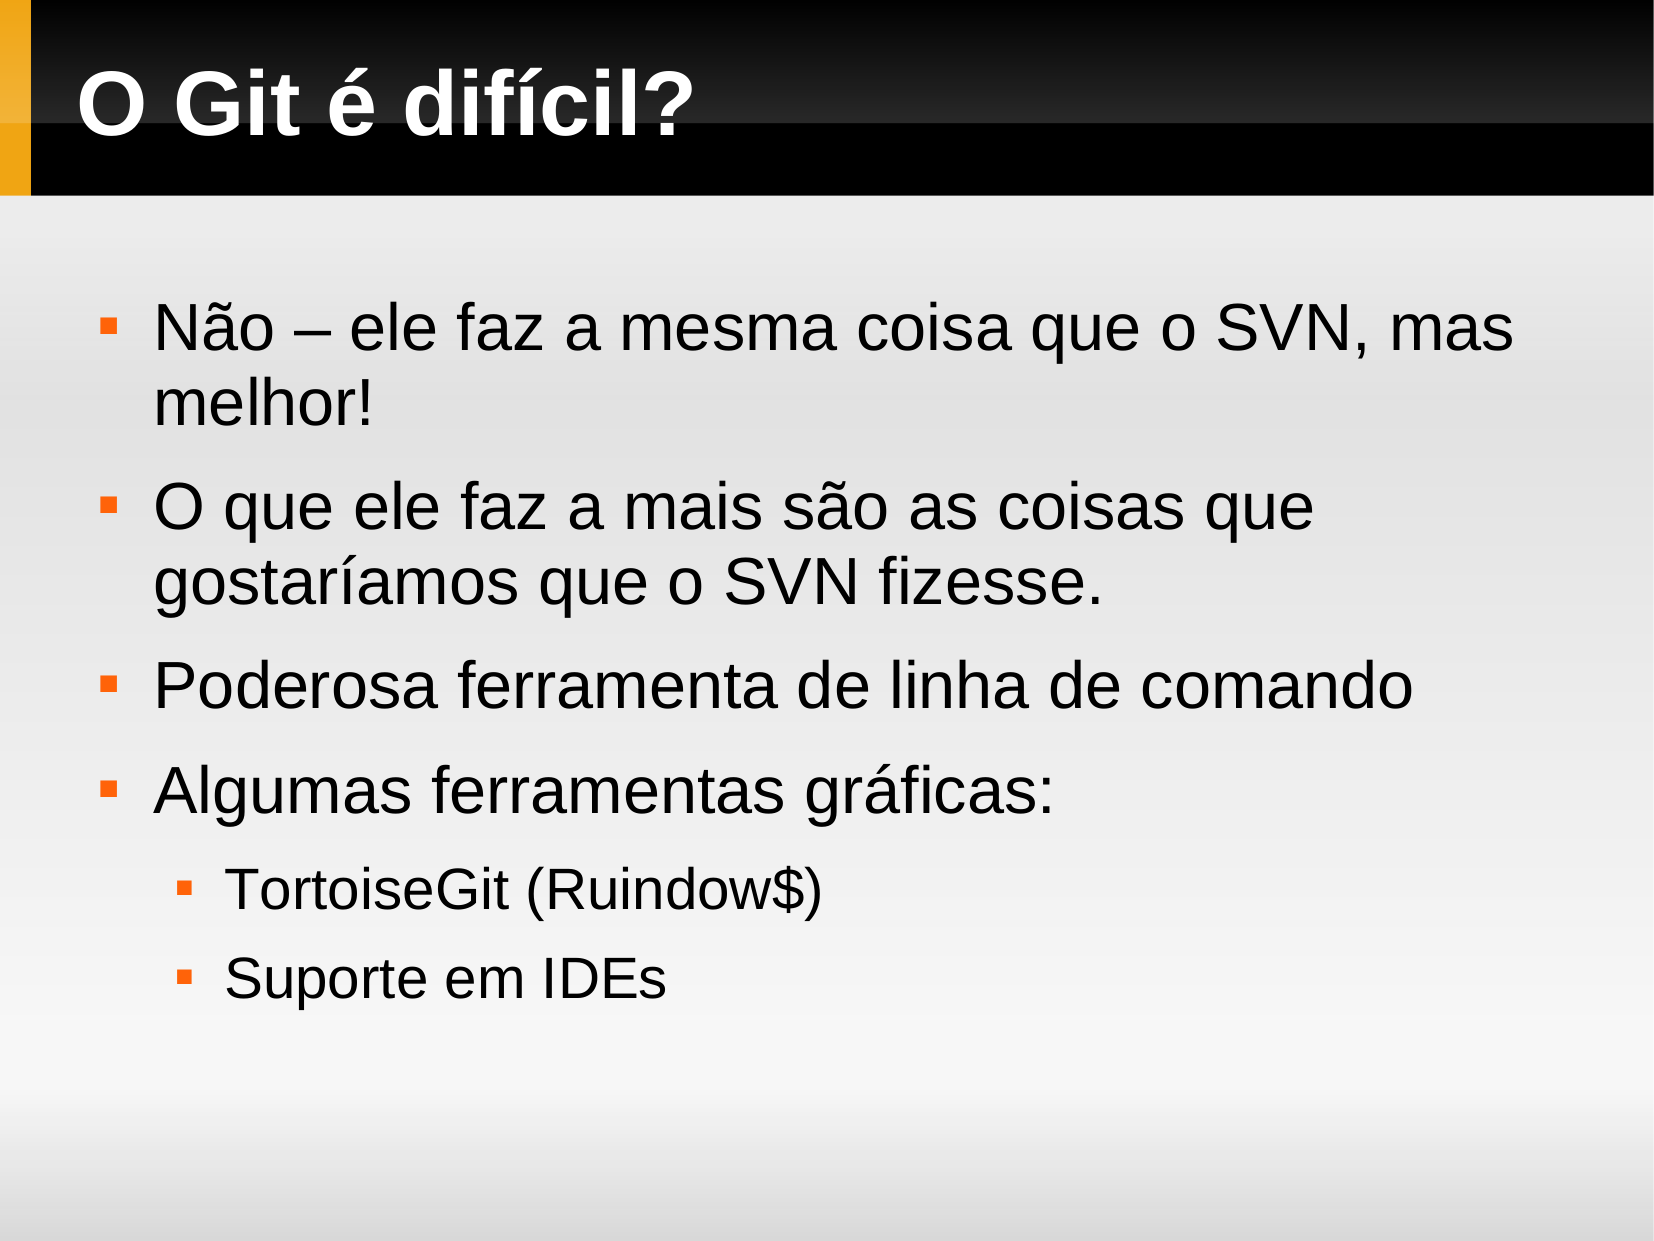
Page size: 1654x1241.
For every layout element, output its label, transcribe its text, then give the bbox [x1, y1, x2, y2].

list Não – ele faz a mesma coisa que o SVN, mas melhor! O que ele faz a mais são as coisas que gostaríamos que o SVN fizesse. Poderosa ferramenta de linha de comando Algumas ferramentas gráficas: TortoiseGit (Ruindow$) Suporte em IDEs [82, 290, 1571, 1094]
title O Git é difícil? [76, 0, 1565, 208]
picture [0, 0, 1654, 1241]
